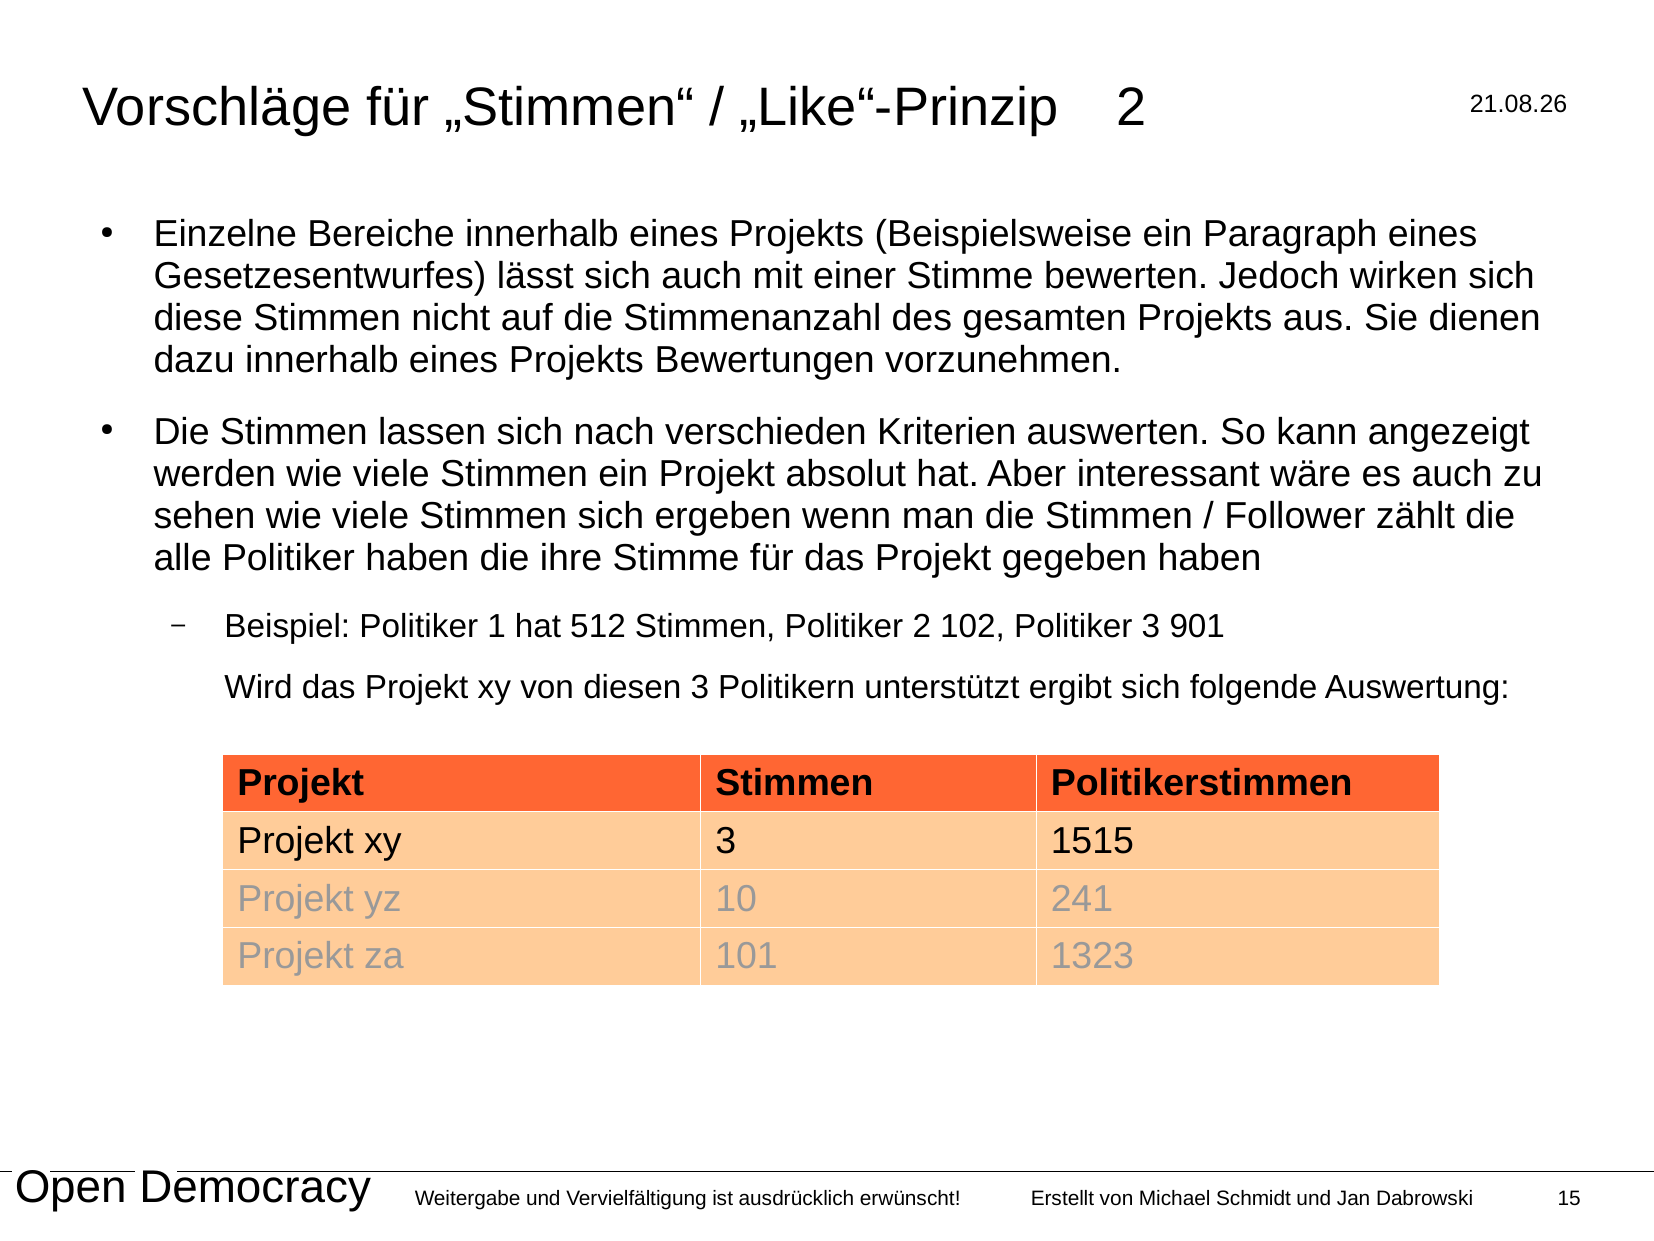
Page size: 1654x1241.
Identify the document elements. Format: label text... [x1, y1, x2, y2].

table_header Politikerstimmen [1037, 755, 1439, 811]
table_cell 1515 [1037, 812, 1439, 869]
table_header Stimmen [701, 755, 1036, 811]
table_cell 1323 [1037, 928, 1439, 985]
table_cell Projekt za [223, 928, 700, 985]
table_cell Projekt xy [223, 812, 700, 869]
table_cell Projekt yz [223, 870, 700, 927]
table_cell 241 [1037, 870, 1439, 927]
table_header Projekt [223, 755, 700, 811]
title Vorschläge für „Stimmen“ / „Like“-Prinzip 2 [82, 59, 1359, 155]
table_cell 101 [701, 928, 1036, 985]
table_cell 10 [701, 870, 1036, 927]
list Einzelne Bereiche innerhalb eines Projekts (Beispielsweise ein Paragraph eines Gesetzesentwurfes) lässt sich auch mit einer Stimme bewerten. Jedoch wirken sich diese Stimmen nicht auf die Stimmenanzahl des gesamten Projekts aus. Sie dienen dazu innerhalb eines Projekts Bewertungen vorzunehmen. Die Stimmen lassen sich nach verschieden Kriterien auswerten. So kann angezeigt werden wie viele Stimmen ein Projekt absolut hat. Aber interessant wäre es auch zu sehen wie viele Stimmen sich ergeben wenn man die Stimmen / Follower zählt die alle Politiker haben die ihre Stimme für das Projekt gegeben haben Beispiel: Politiker 1 hat 512 Stimmen, Politiker 2 102, Politiker 3 901 Wird das Projekt xy von diesen 3 Politikern unterstützt ergibt sich folgende Auswertung: [82, 212, 1571, 1109]
table_cell 3 [701, 812, 1036, 869]
